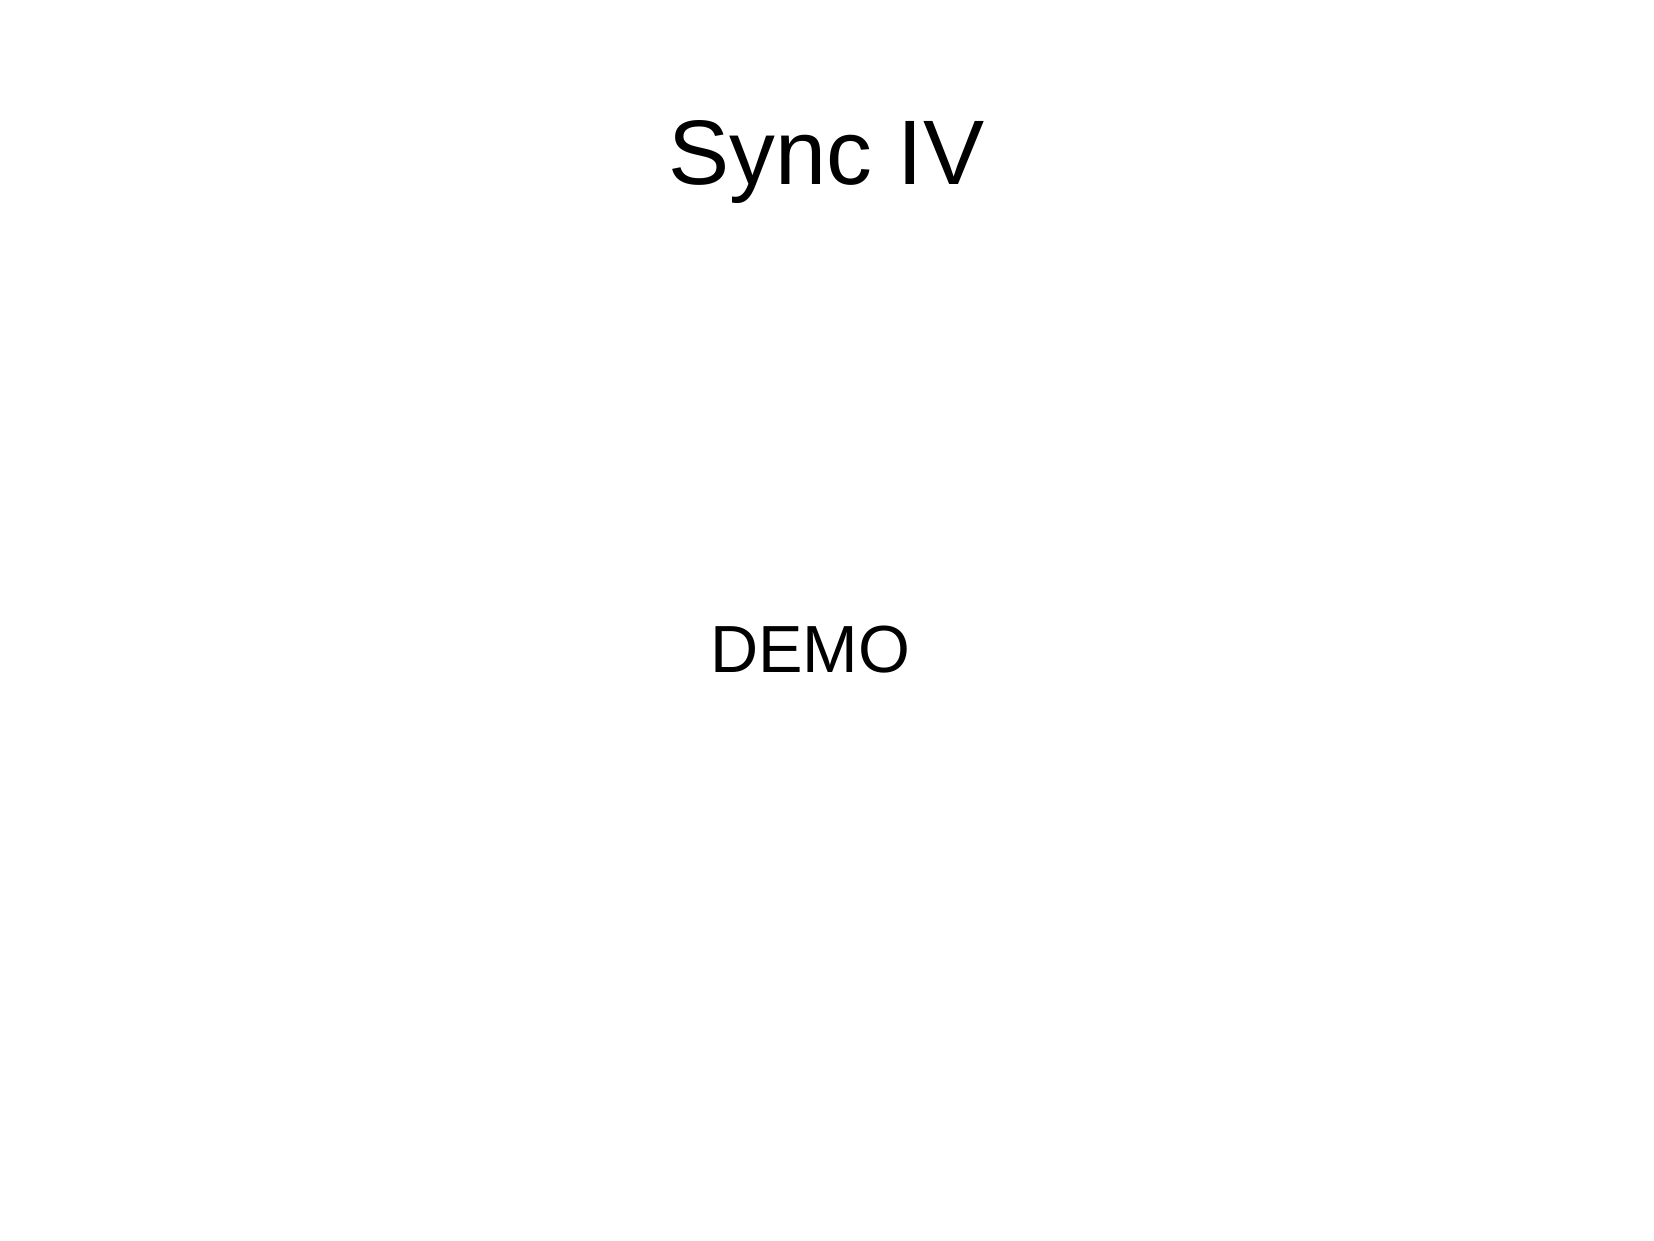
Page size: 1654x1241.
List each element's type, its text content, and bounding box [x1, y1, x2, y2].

title Sync IV [82, 49, 1571, 257]
subtitle DEMO [82, 290, 1538, 1010]
